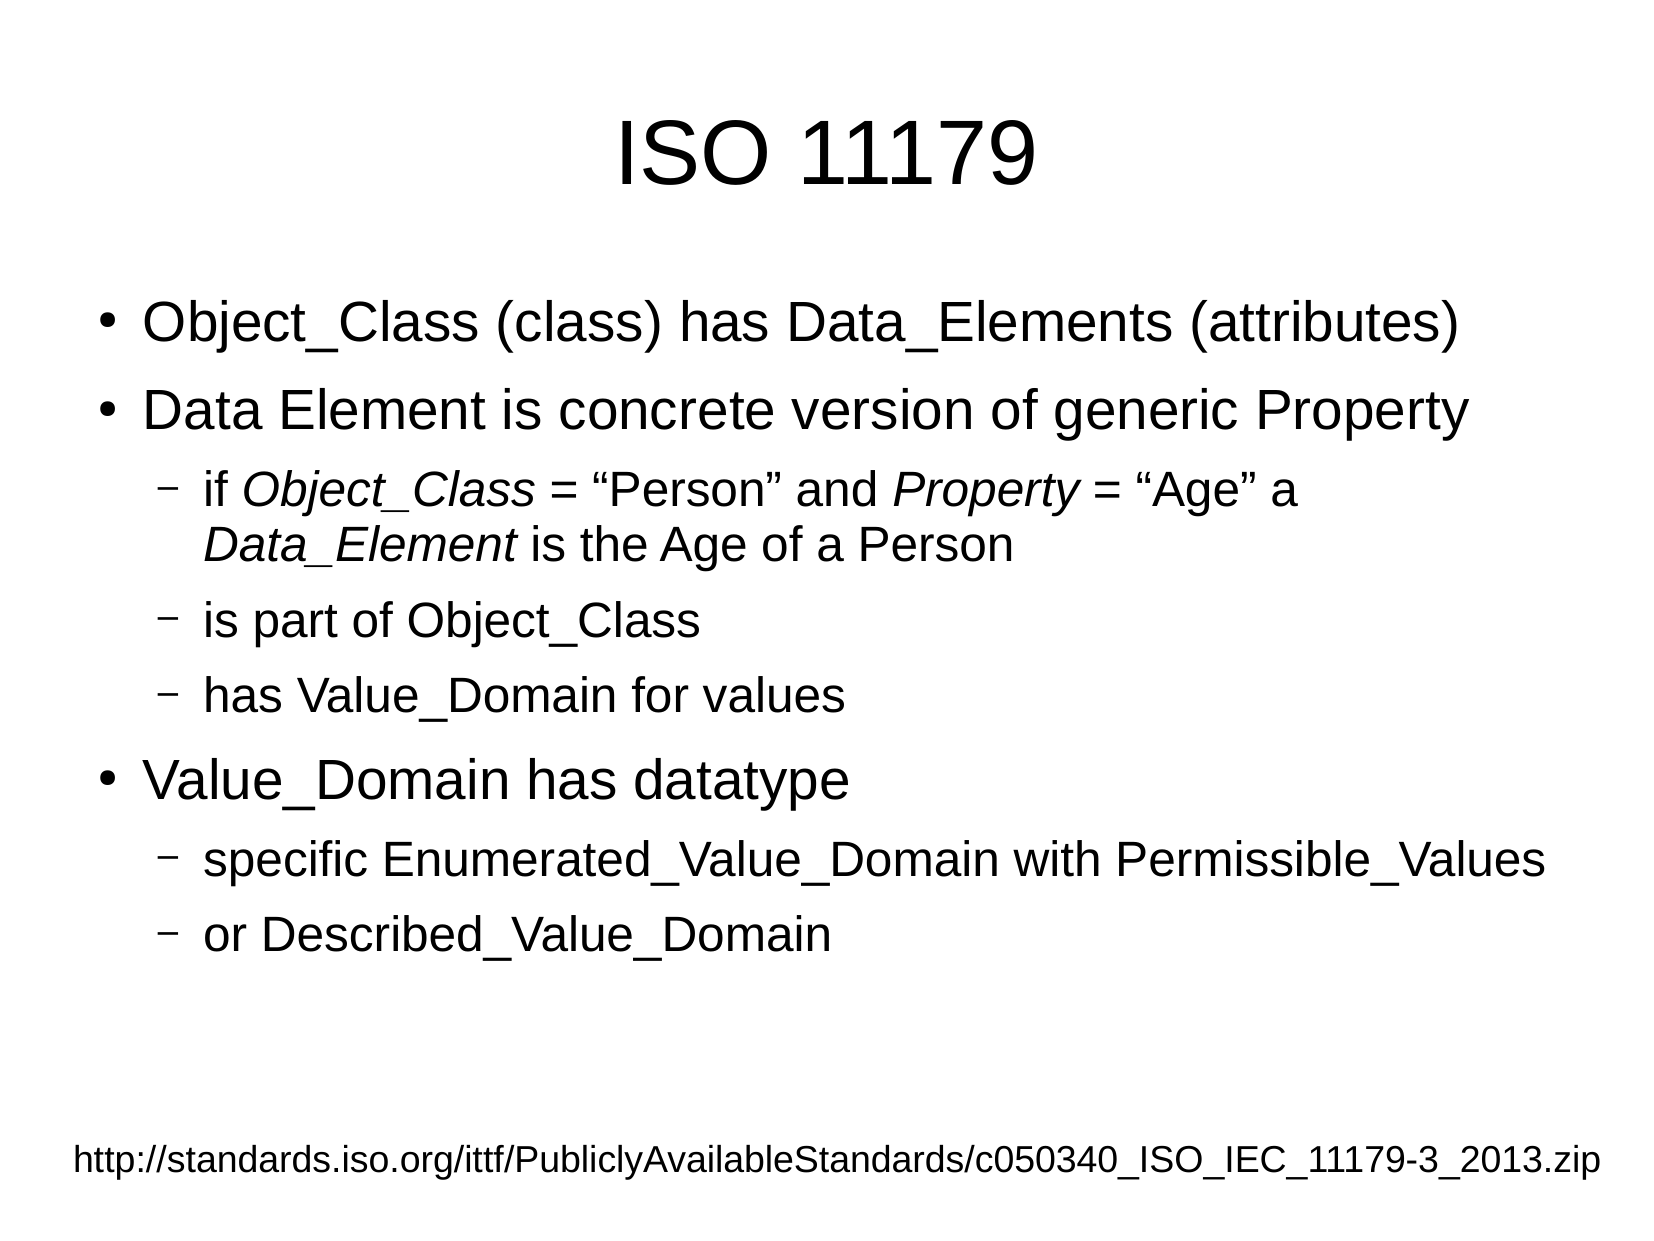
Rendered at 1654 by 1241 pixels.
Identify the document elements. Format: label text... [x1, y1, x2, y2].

title ISO 11179 [82, 49, 1571, 257]
text_box http://standards.iso.org/ittf/PubliclyAvailableStandards/c050340_ISO_IEC_11179-3_2013.zip [58, 1131, 1617, 1189]
list Object_Class (class) has Data_Elements (attributes) Data Element is concrete version of generic Property if Object_Class = “Person” and Property = “Age” a Data_Element is the Age of a Person is part of Object_Class has Value_Domain for values Value_Domain has datatype specific Enumerated_Value_Domain with Permissible_Values or Described_Value_Domain [82, 290, 1571, 1010]
